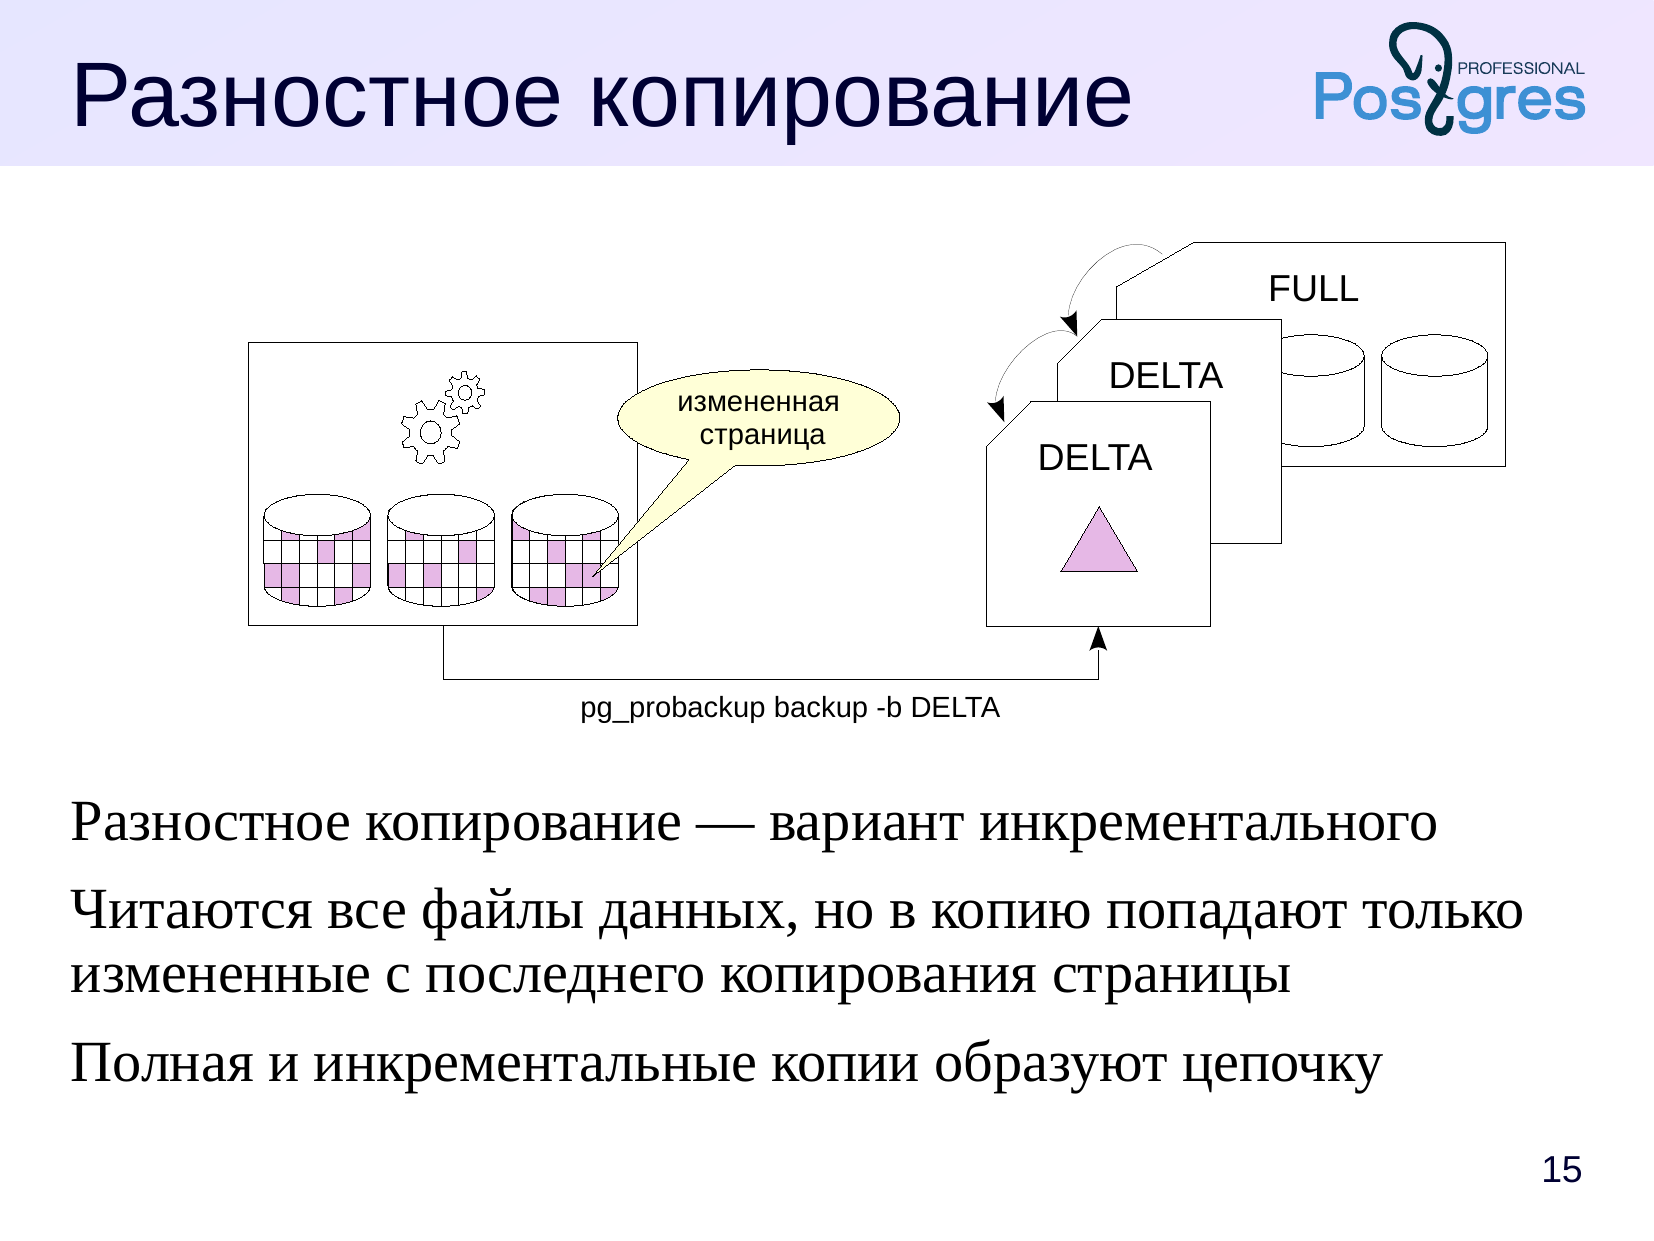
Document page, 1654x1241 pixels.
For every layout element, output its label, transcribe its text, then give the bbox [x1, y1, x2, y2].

text_box pg_probackup backup -b DELTA [448, 684, 1134, 732]
text_box FULL [1234, 260, 1394, 318]
text_box измененная страница [592, 369, 900, 577]
text_box [986, 242, 1506, 627]
title Разностное копирование [70, 43, 1241, 147]
text_box DELTA [1015, 429, 1175, 487]
list Разностное копирование — вариант инкрементального Читаются все файлы данных, но в копию попадают только измененные с последнего копирования страницы Полная и инкрементальные копии образуют цепочку [70, 788, 1583, 1194]
text_box [248, 342, 638, 626]
text_box DELTA [1086, 346, 1246, 404]
